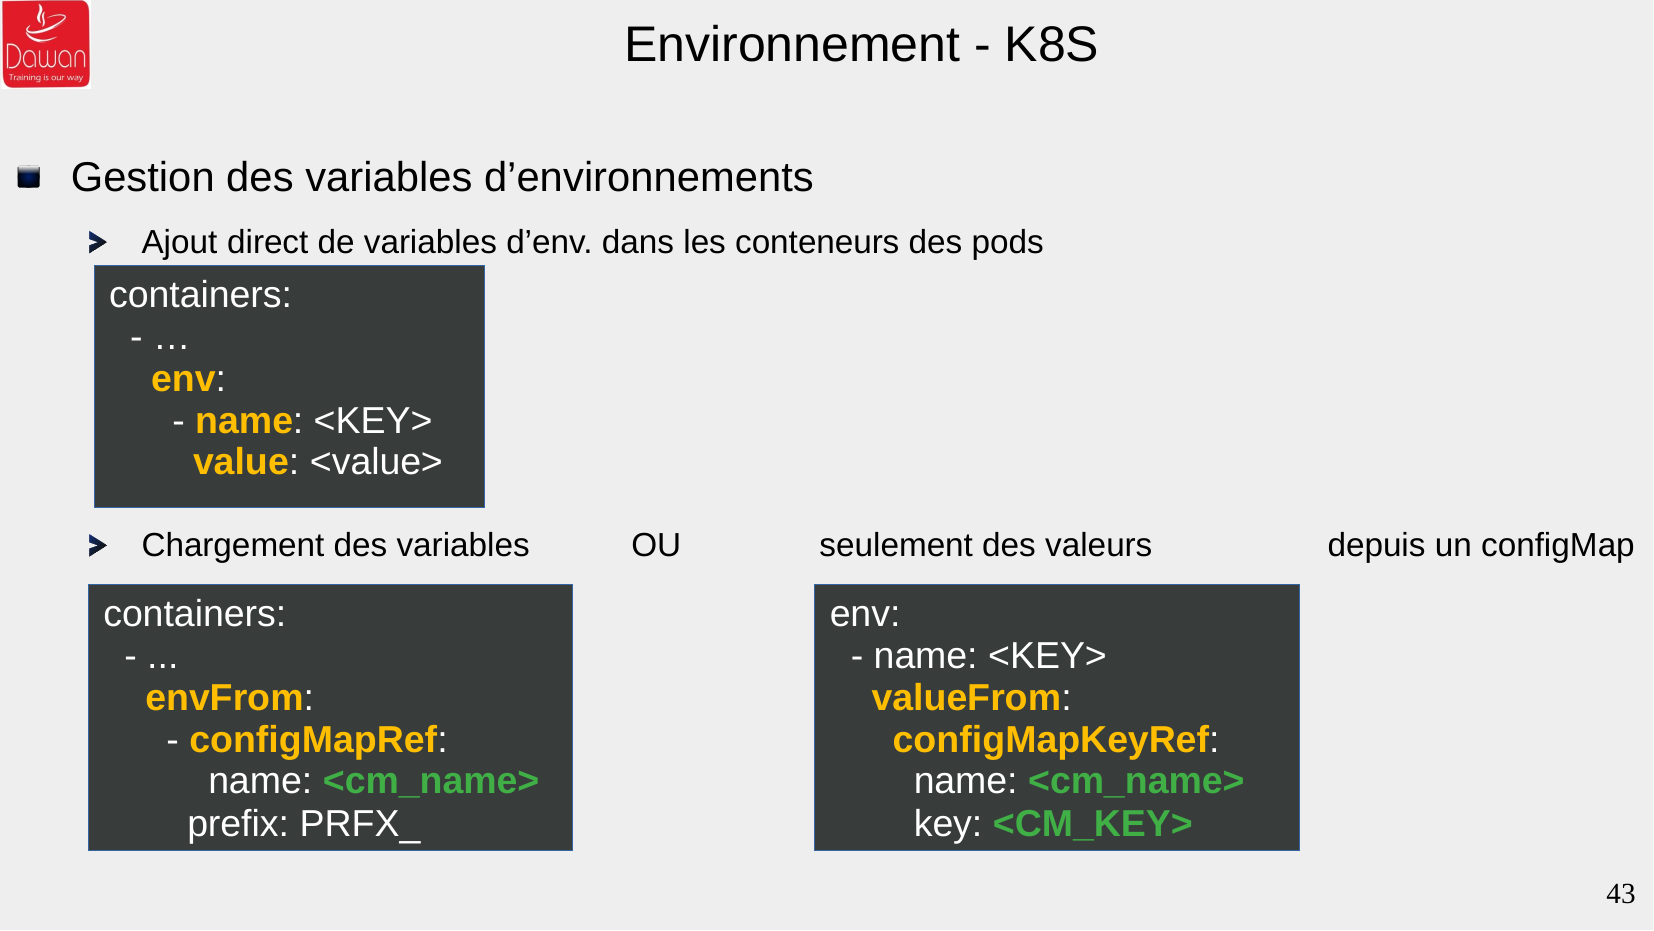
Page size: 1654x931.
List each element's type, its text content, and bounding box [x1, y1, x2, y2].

text_box containers: - ... envFrom: - configMapRef: name: <cm_name> prefix: PRFX_ [88, 584, 573, 851]
title Environnement - K8S [366, 0, 1287, 88]
text_box env: - name: <KEY> valueFrom: configMapKeyRef: name: <cm_name> key: <CM_KEY> [814, 584, 1300, 851]
text_box containers: - … env: - name: <KEY> value: <value> [94, 265, 485, 508]
picture [1, 0, 91, 88]
list Gestion des variables d’environnements Ajout direct de variables d’env. dans les conteneurs des pods Chargement des variables OU seulement des valeurs depuis un configMap [0, 88, 1654, 886]
